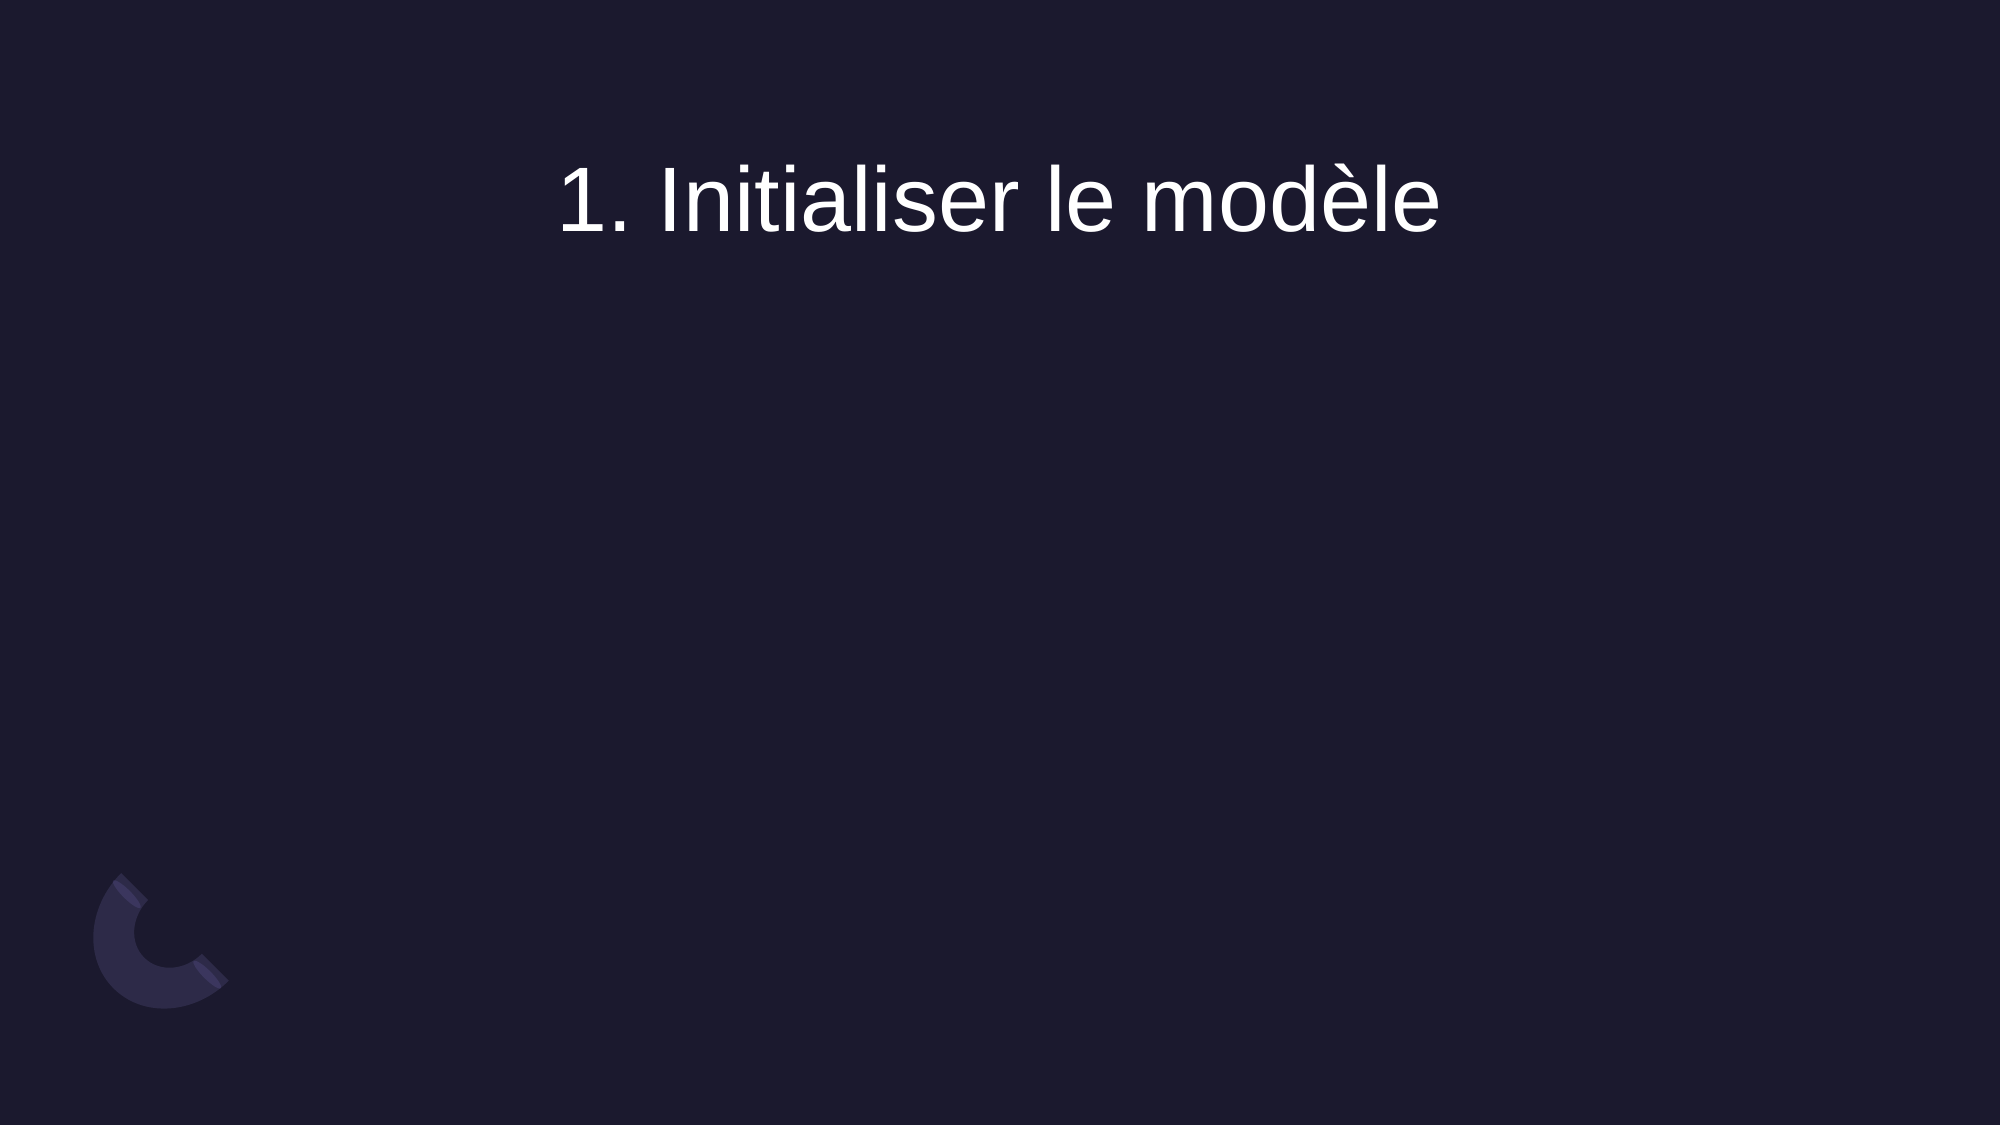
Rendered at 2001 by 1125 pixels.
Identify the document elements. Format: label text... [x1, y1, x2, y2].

title 1. Initialiser le modèle [90, 90, 1910, 309]
